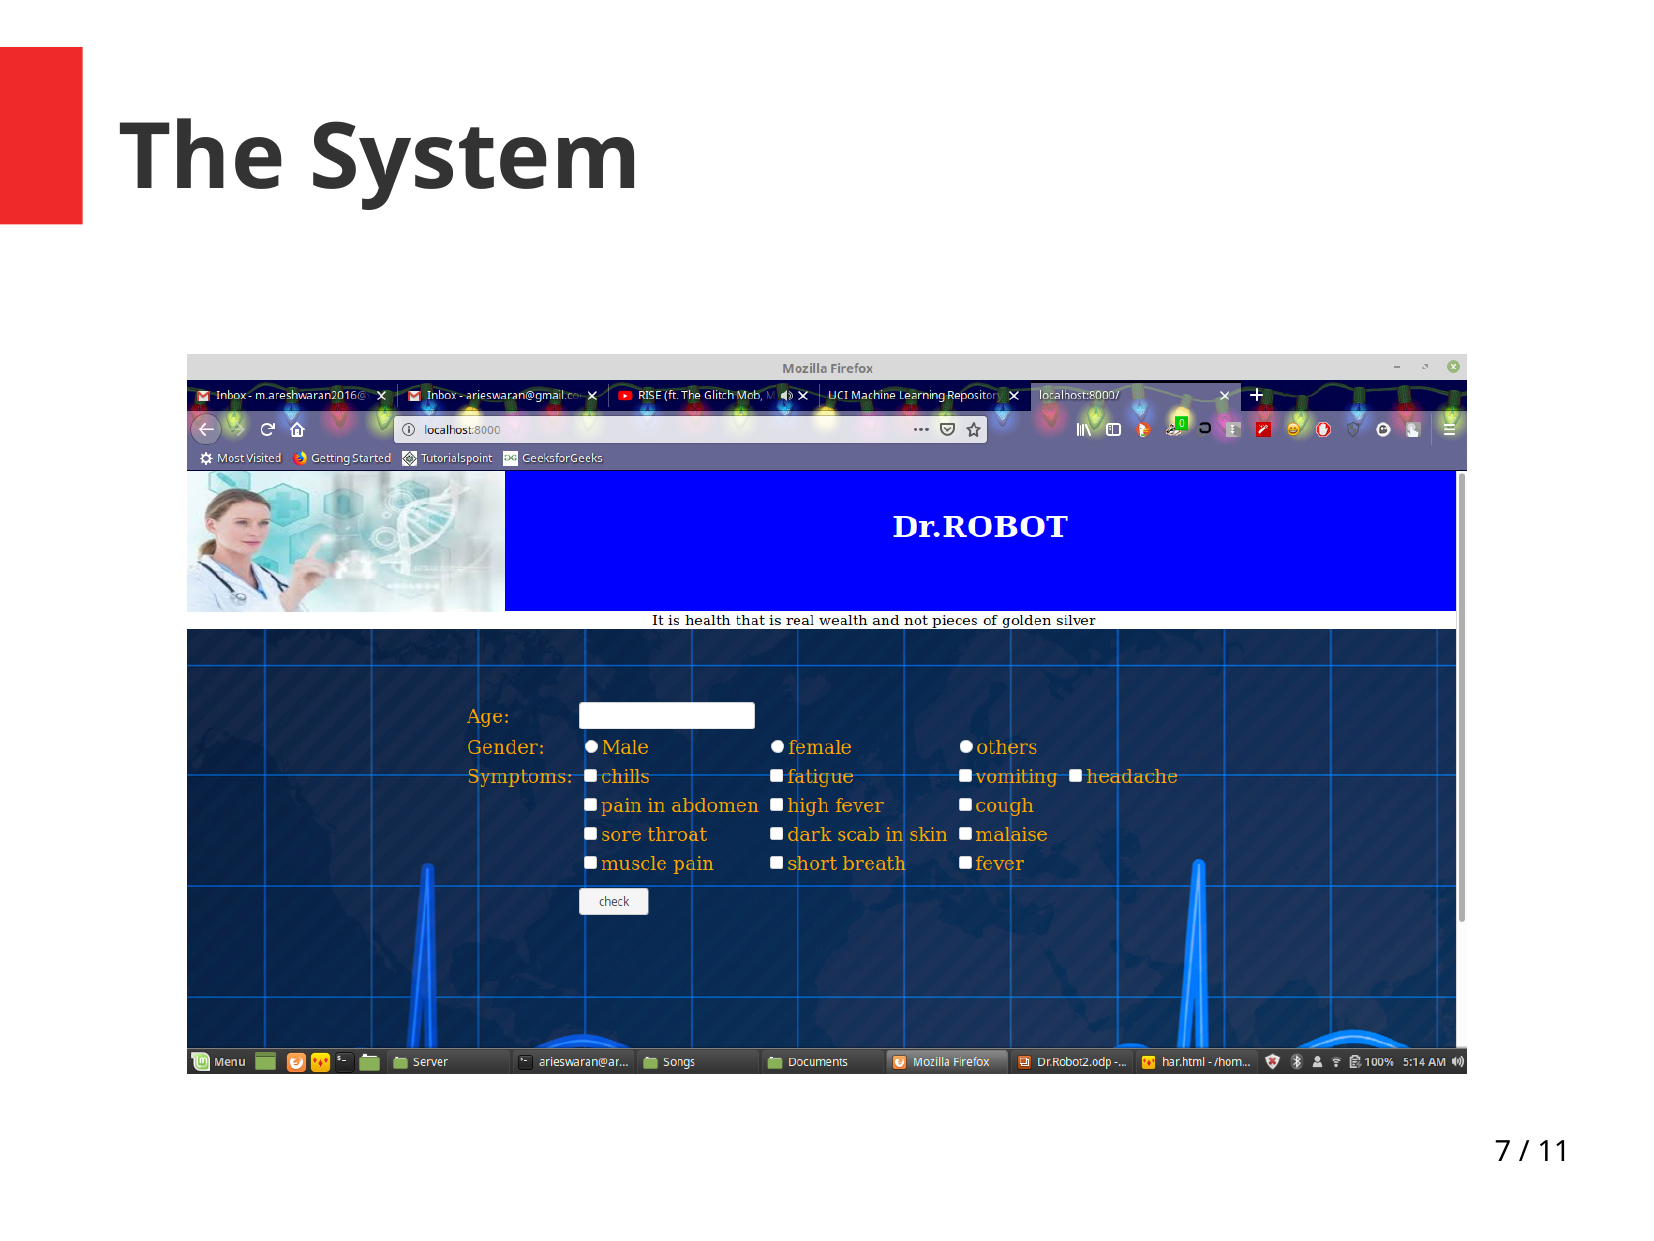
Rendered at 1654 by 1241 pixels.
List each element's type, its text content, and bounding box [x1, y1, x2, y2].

picture [187, 354, 1467, 1074]
title The System [118, 49, 1571, 257]
